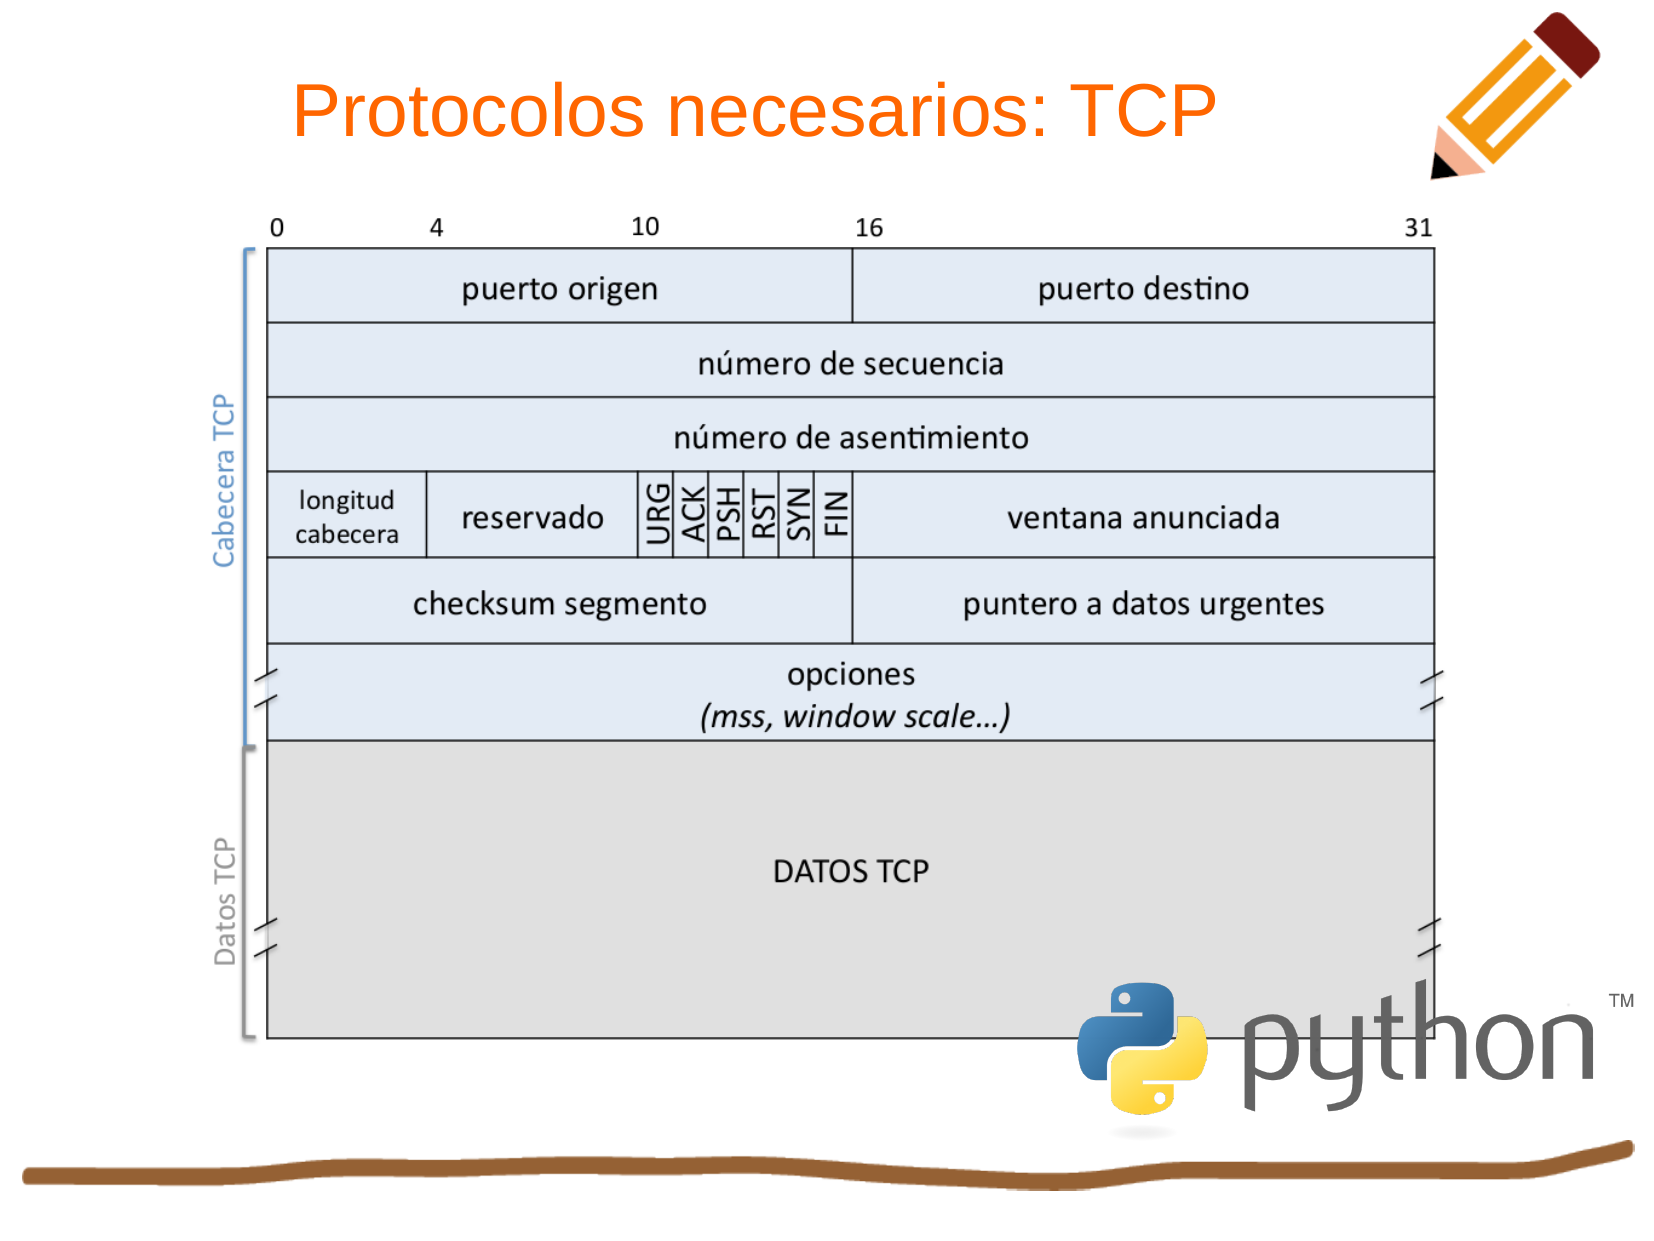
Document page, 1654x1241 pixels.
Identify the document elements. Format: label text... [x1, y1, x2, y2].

picture [1430, 12, 1601, 181]
title Protocolos necesarios: TCP [82, 49, 1430, 172]
picture [22, 204, 1647, 1191]
